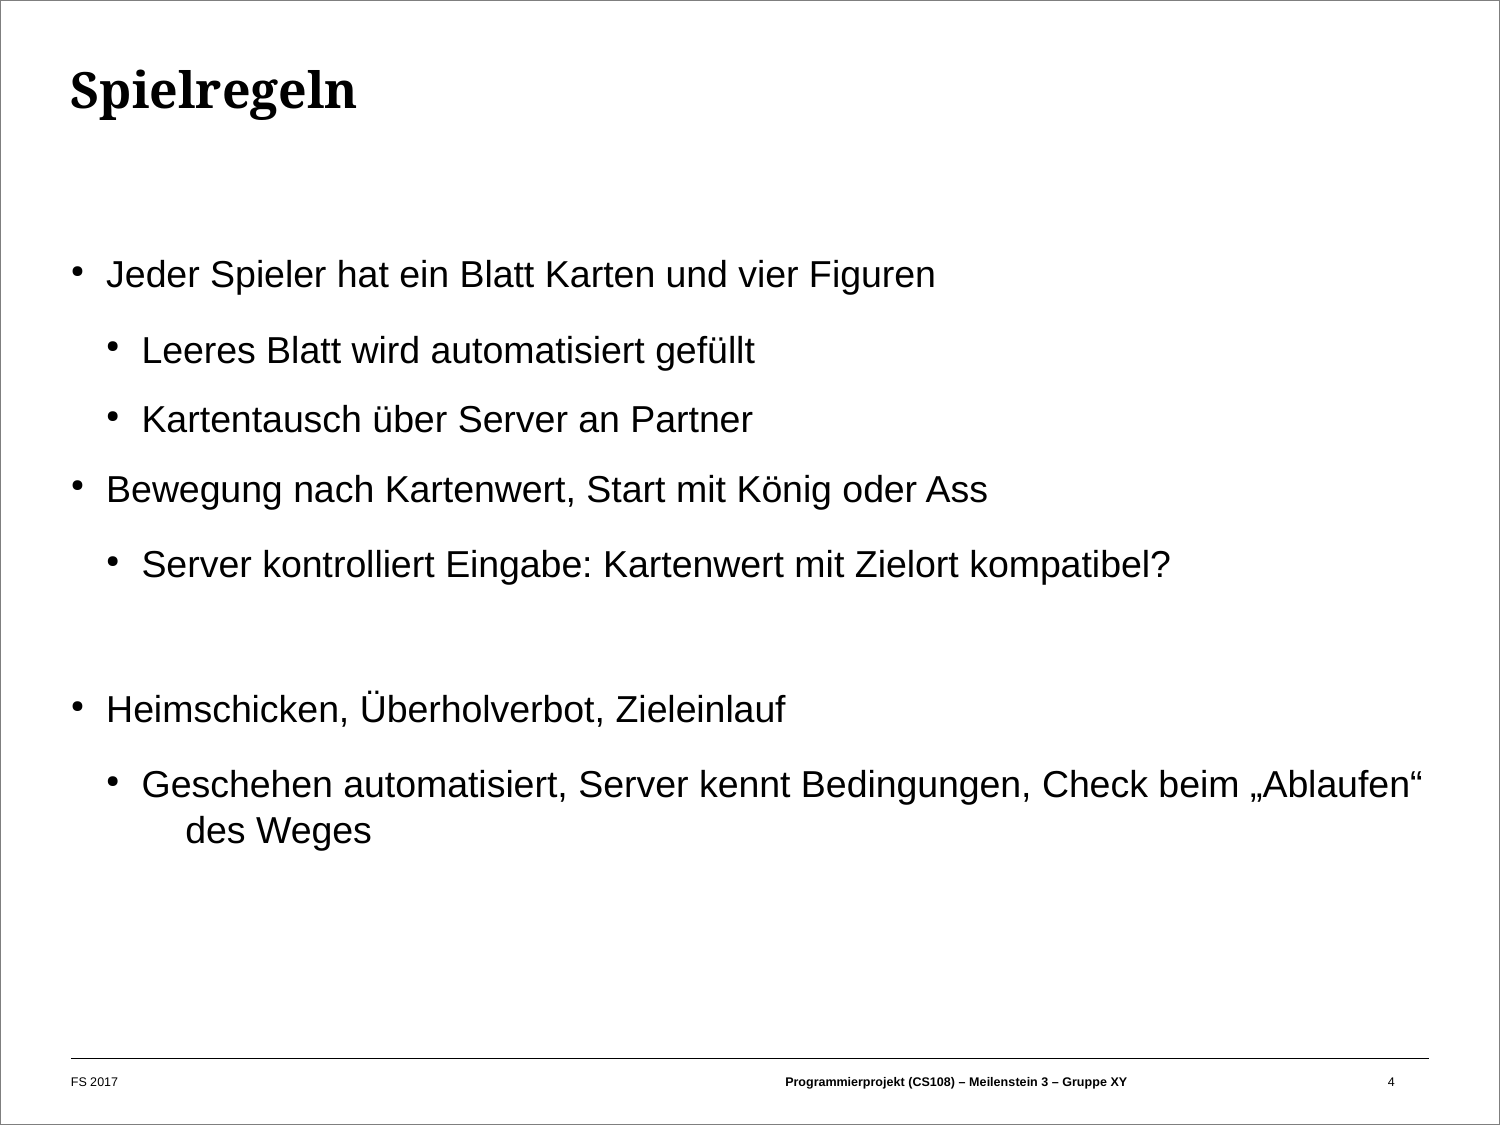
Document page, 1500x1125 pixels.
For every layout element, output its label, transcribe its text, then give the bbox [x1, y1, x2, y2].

text_box FS 2017 [70, 1070, 425, 1100]
title Spielregeln [70, 66, 1430, 191]
list Jeder Spieler hat ein Blatt Karten und vier Figuren Leeres Blatt wird automatisiert gefüllt Kartentausch über Server an Partner Bewegung nach Kartenwert, Start mit König oder Ass Server kontrolliert Eingabe: Kartenwert mit Zielort kompatibel? Heimschicken, Überholverbot, Zieleinlauf Geschehen automatisiert, Server kennt Bedingungen, Check beim „Ablaufen“ des Weges [70, 249, 1430, 1024]
text_box <number> [1387, 1070, 1430, 1100]
text_box Programmierprojekt (CS108) – Meilenstein 3 – Gruppe XY [785, 1070, 1377, 1100]
